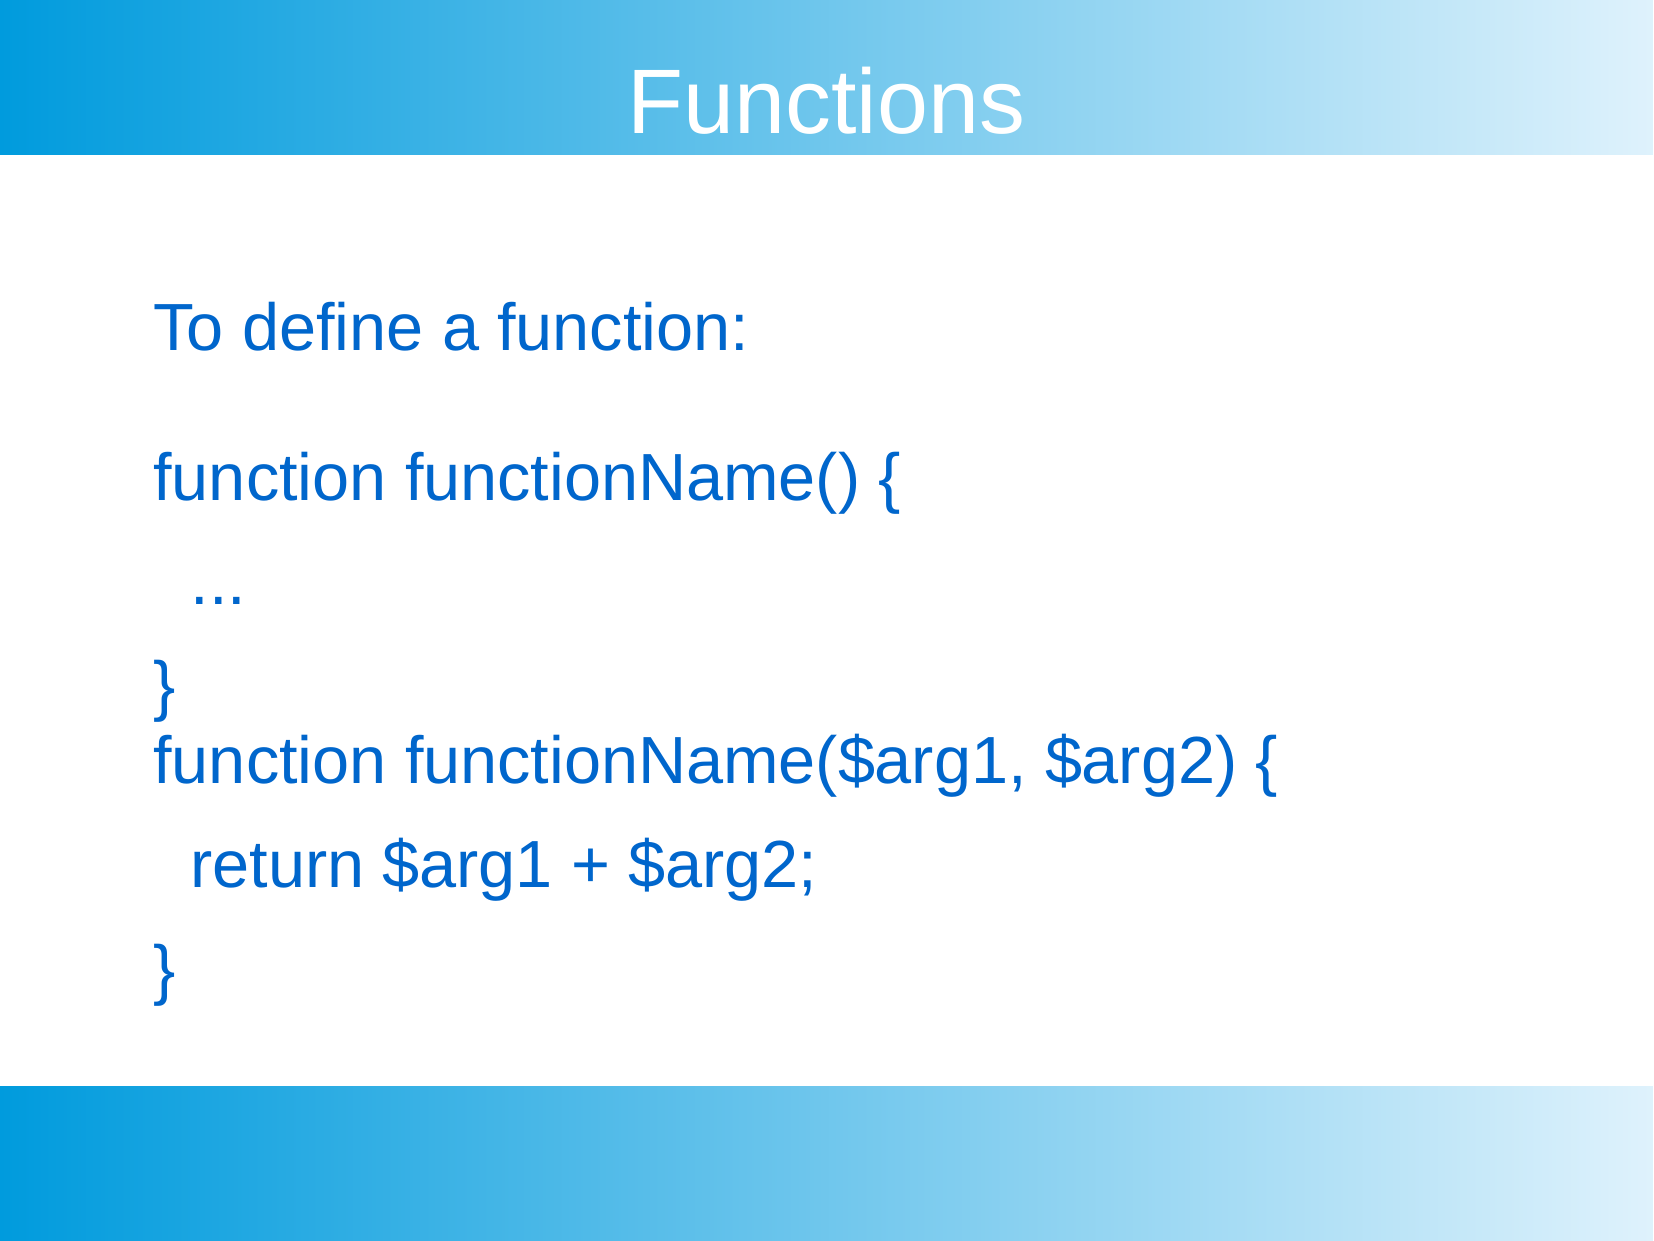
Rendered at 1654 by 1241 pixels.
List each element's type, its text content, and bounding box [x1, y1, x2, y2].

list To define a function: function functionName() { ... } function functionName($arg1, $arg2) { return $arg1 + $arg2; } [82, 290, 1571, 1010]
title Functions [82, 49, 1571, 155]
